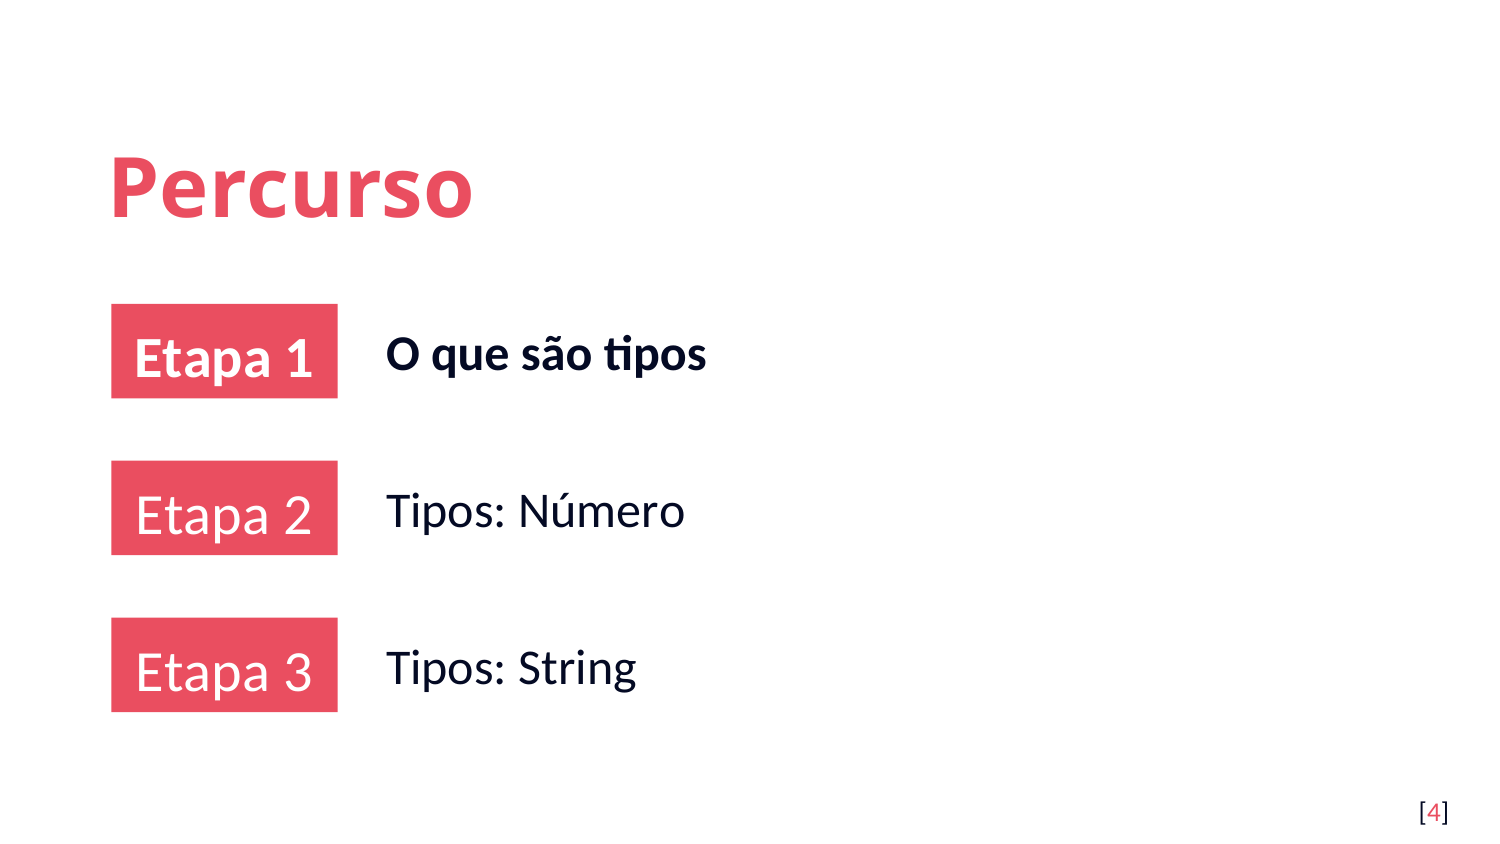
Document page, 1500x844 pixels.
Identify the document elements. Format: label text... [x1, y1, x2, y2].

text_box O que são tipos [371, 313, 1384, 389]
text_box Percurso [92, 104, 1309, 243]
text_box Etapa 1 [111, 303, 338, 399]
text_box Tipos: Número [371, 470, 1384, 546]
text_box Etapa 3 [111, 617, 338, 713]
text_box Etapa 2 [111, 460, 338, 556]
text_box Tipos: String [371, 627, 1384, 703]
slide_number [4] [1403, 779, 1494, 844]
